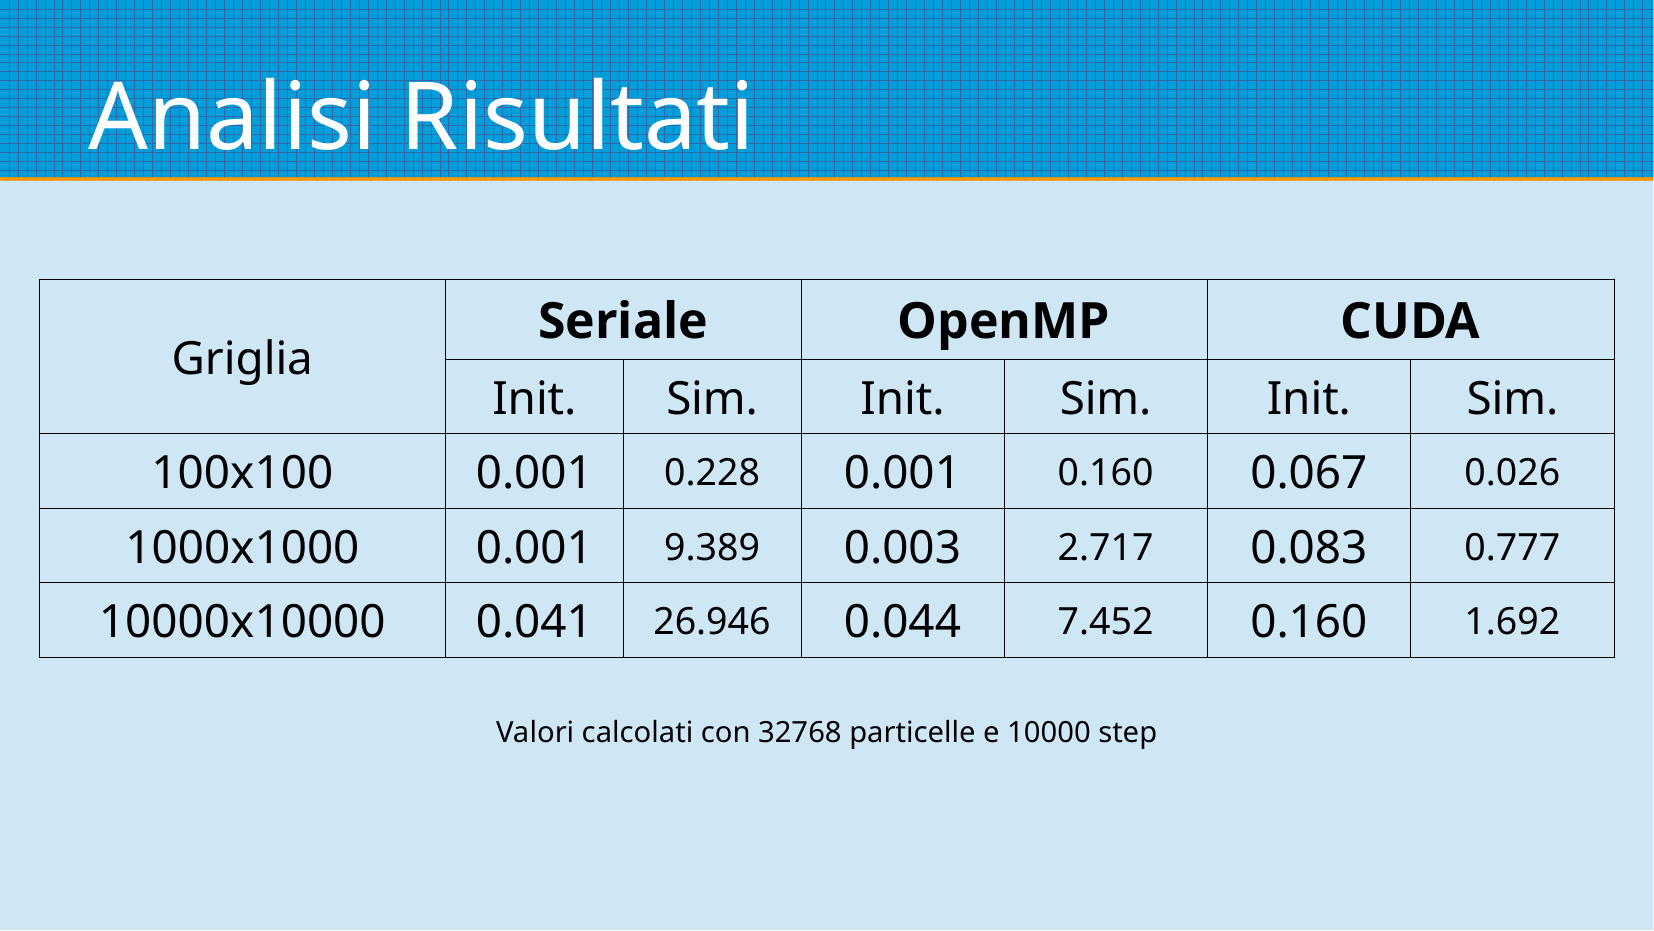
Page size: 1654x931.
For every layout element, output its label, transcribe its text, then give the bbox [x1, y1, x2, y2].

table_cell 0.228 [624, 434, 801, 508]
table_cell Sim. [624, 360, 801, 433]
table_cell Init. [802, 360, 1004, 433]
table_cell Sim. [1411, 360, 1614, 433]
text_box Valori calcolati con 32768 particelle e 10000 step [320, 675, 1334, 788]
table_cell 2.717 [1005, 509, 1207, 582]
table_cell 100x100 [40, 434, 445, 508]
table_header OpenMP [802, 280, 1207, 359]
table_cell Init. [1208, 360, 1410, 433]
table_cell 10000x10000 [40, 583, 445, 657]
table_cell 0.003 [802, 509, 1004, 582]
table_cell 0.001 [446, 509, 623, 582]
table_cell 0.044 [802, 583, 1004, 657]
table_cell 0.001 [446, 434, 623, 508]
table_cell Sim. [1005, 360, 1207, 433]
table_cell 0.083 [1208, 509, 1410, 582]
table_cell 1.692 [1411, 583, 1614, 657]
table_cell 0.160 [1005, 434, 1207, 508]
title Analisi Risultati [88, 14, 1565, 178]
table_header Griglia [40, 280, 445, 433]
table_cell 1000x1000 [40, 509, 445, 582]
table_cell 0.067 [1208, 434, 1410, 508]
table_cell 0.160 [1208, 583, 1410, 657]
table_header Seriale [446, 280, 801, 359]
table_header CUDA [1208, 280, 1614, 359]
table_cell Init. [446, 360, 623, 433]
table_cell 0.777 [1411, 509, 1614, 582]
table_cell 9.389 [624, 509, 801, 582]
table_cell 26.946 [624, 583, 801, 657]
table_cell 0.026 [1411, 434, 1614, 508]
table_cell 0.001 [802, 434, 1004, 508]
table_cell 7.452 [1005, 583, 1207, 657]
table_cell 0.041 [446, 583, 623, 657]
